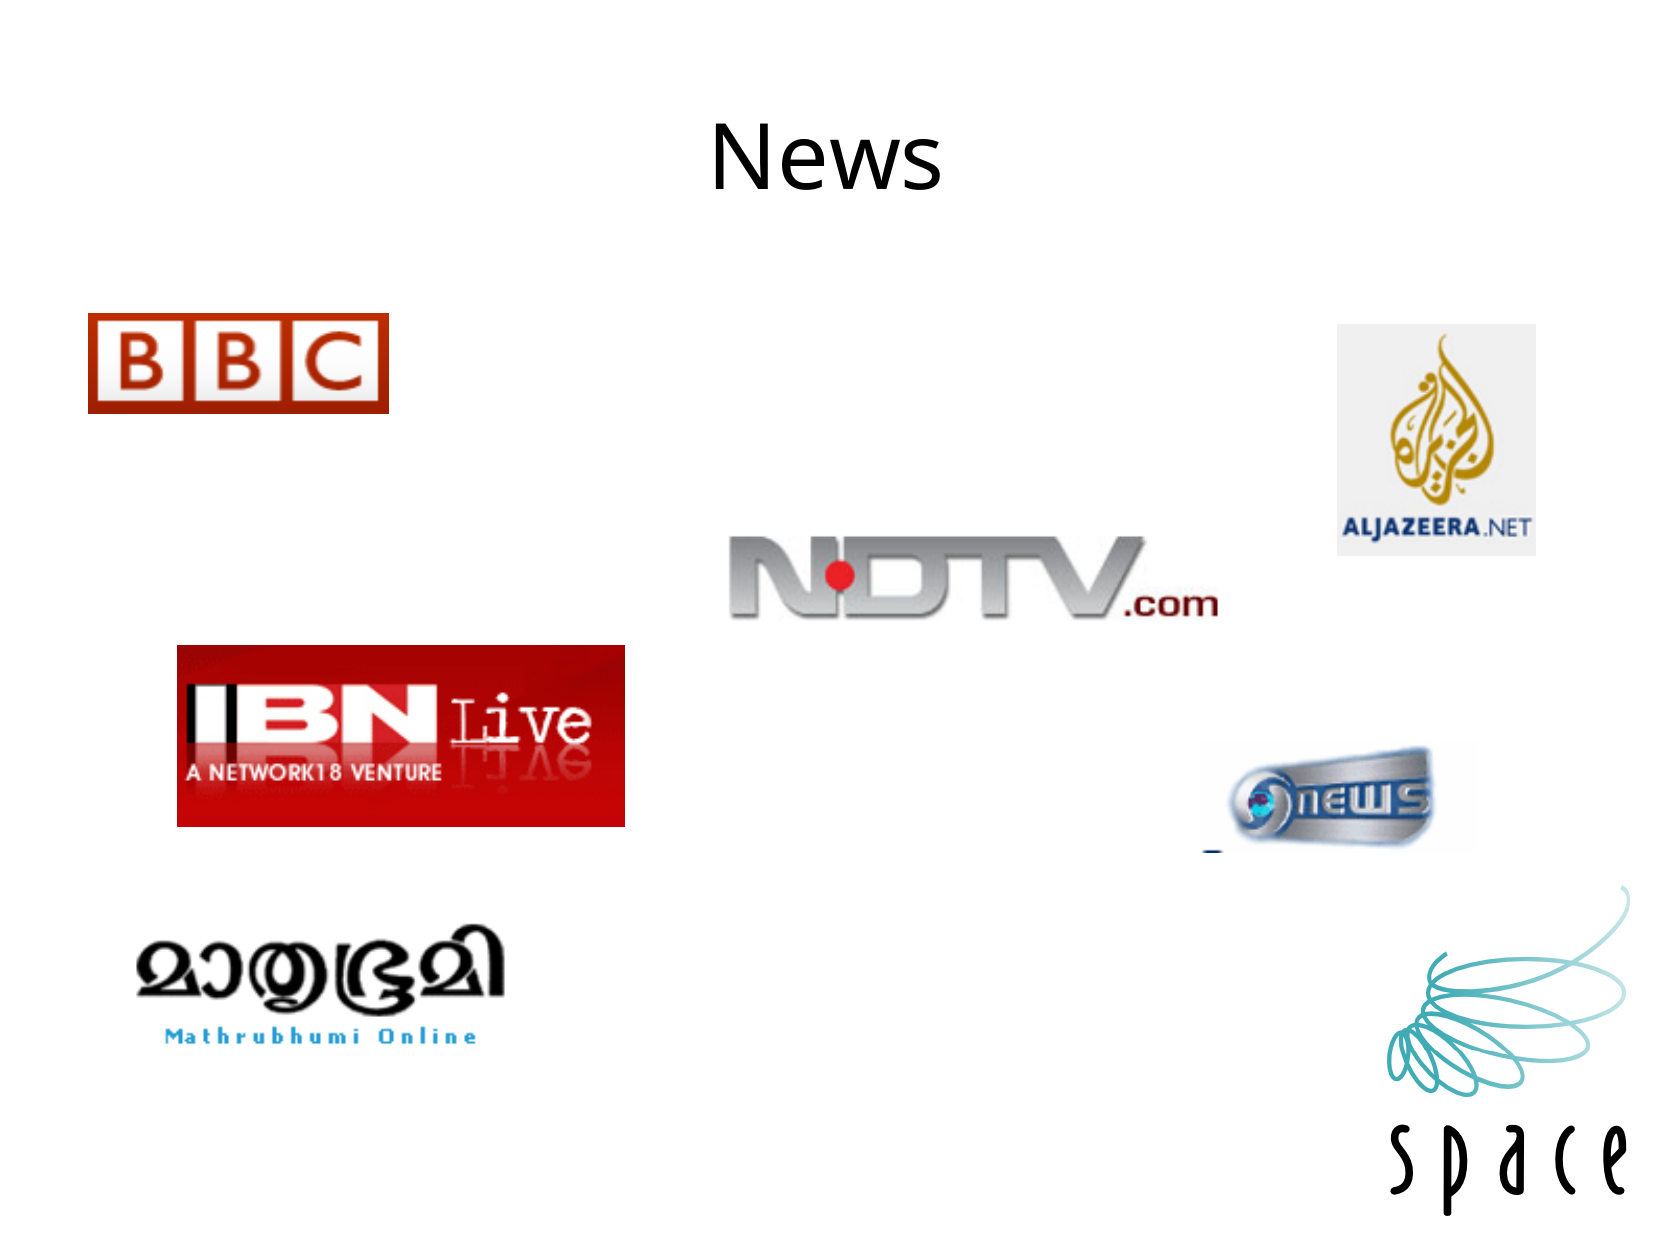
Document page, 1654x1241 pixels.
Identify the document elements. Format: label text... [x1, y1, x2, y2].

title News [82, 56, 1571, 249]
picture [1337, 324, 1536, 557]
picture [177, 645, 625, 827]
picture [1201, 738, 1477, 853]
picture [110, 908, 532, 1063]
picture [88, 313, 389, 414]
picture [1387, 885, 1630, 1216]
picture [709, 514, 1241, 650]
